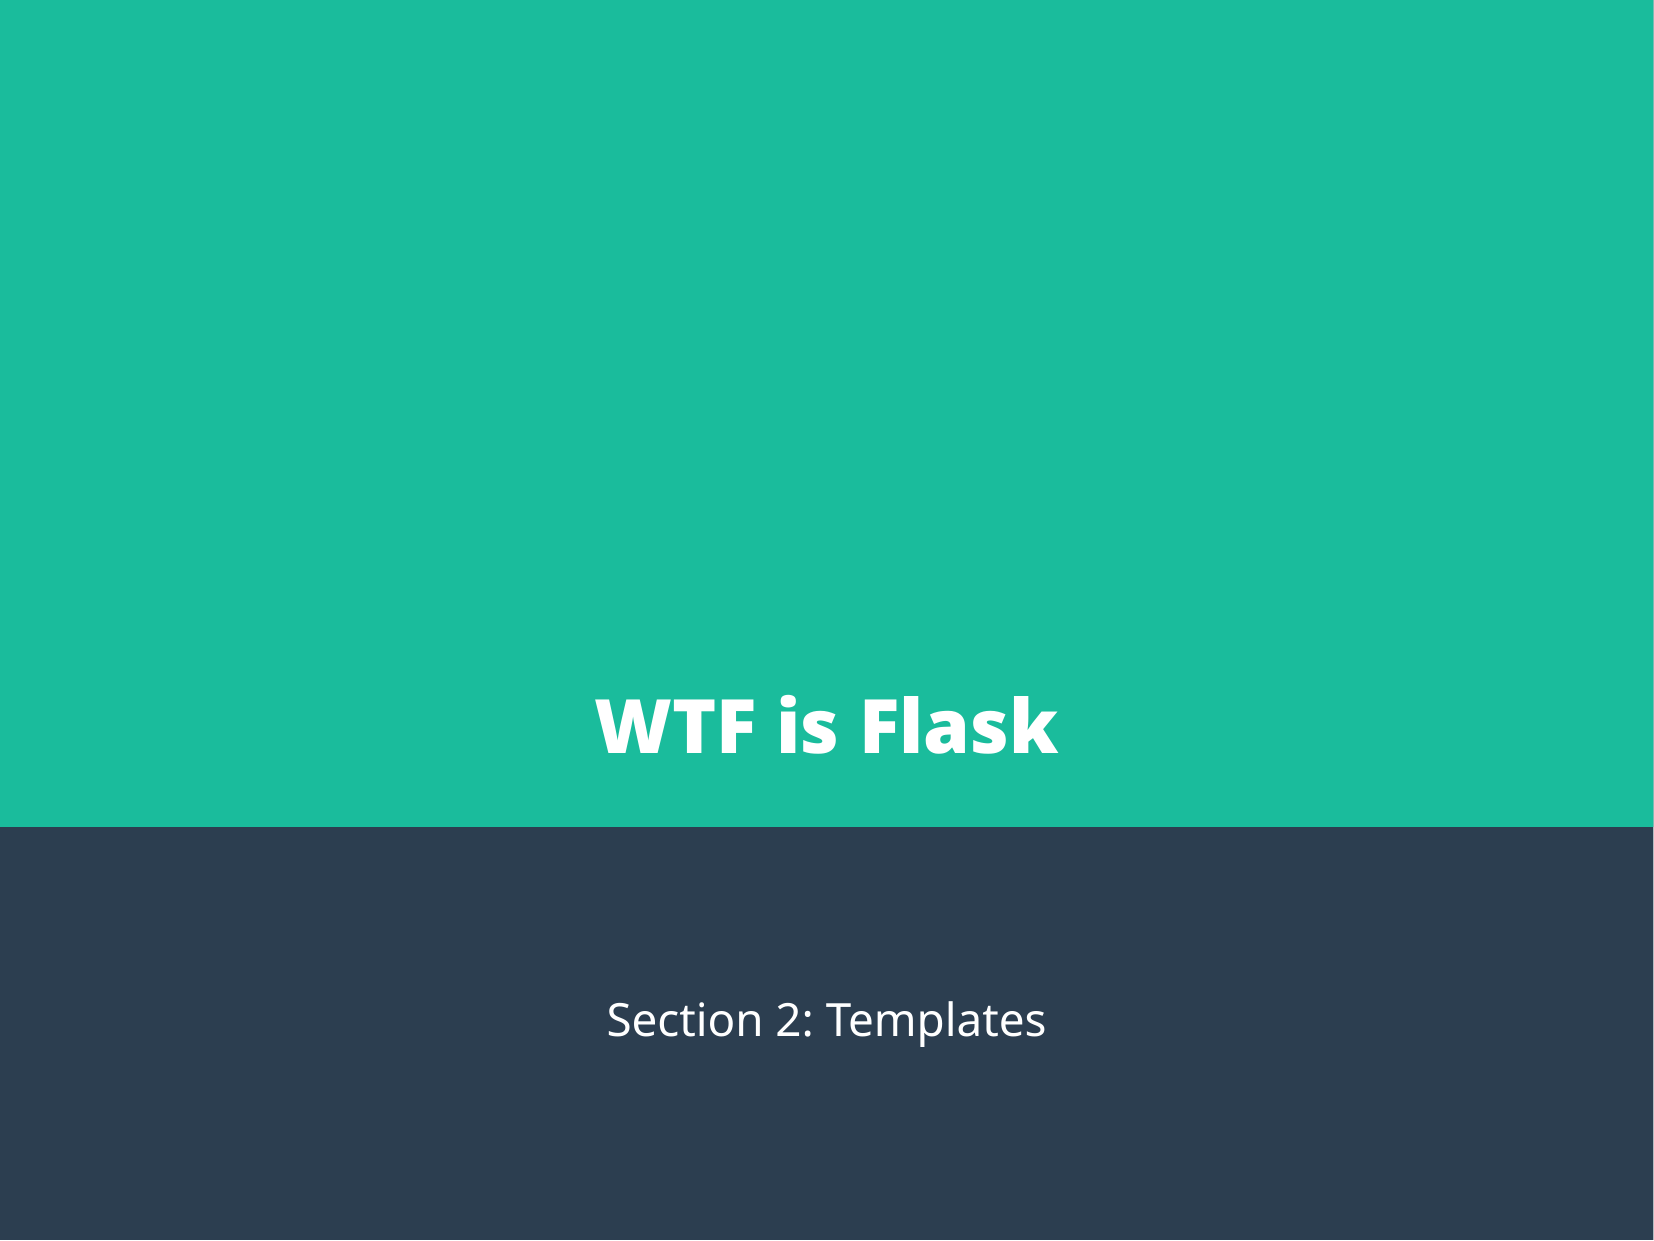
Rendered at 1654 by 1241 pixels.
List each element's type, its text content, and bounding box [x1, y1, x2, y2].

title WTF is Flask [59, 620, 1595, 778]
subtitle Section 2: Templates [59, 856, 1595, 1182]
